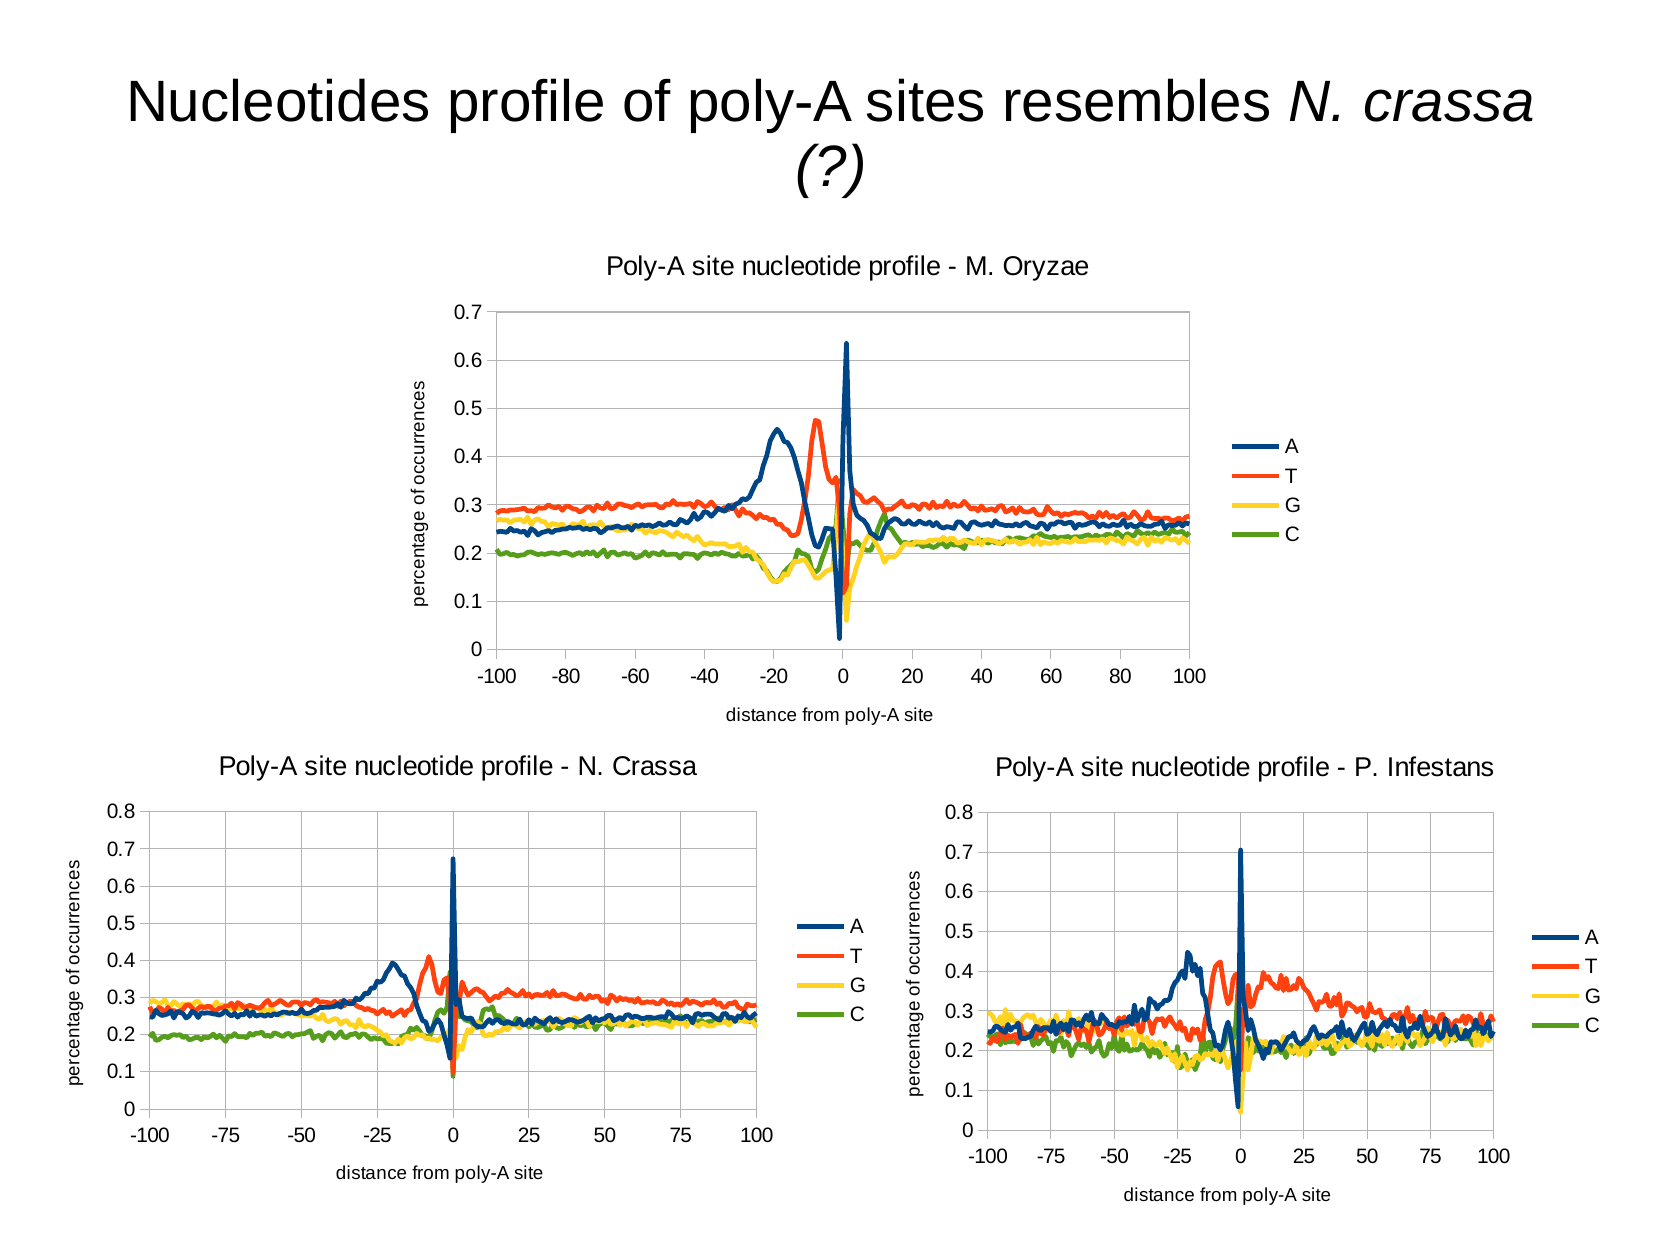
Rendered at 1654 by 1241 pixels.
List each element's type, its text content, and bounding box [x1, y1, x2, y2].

title Nucleotides profile of poly-A sites resembles N. crassa (?) [86, 30, 1576, 238]
chart [30, 225, 1621, 1237]
